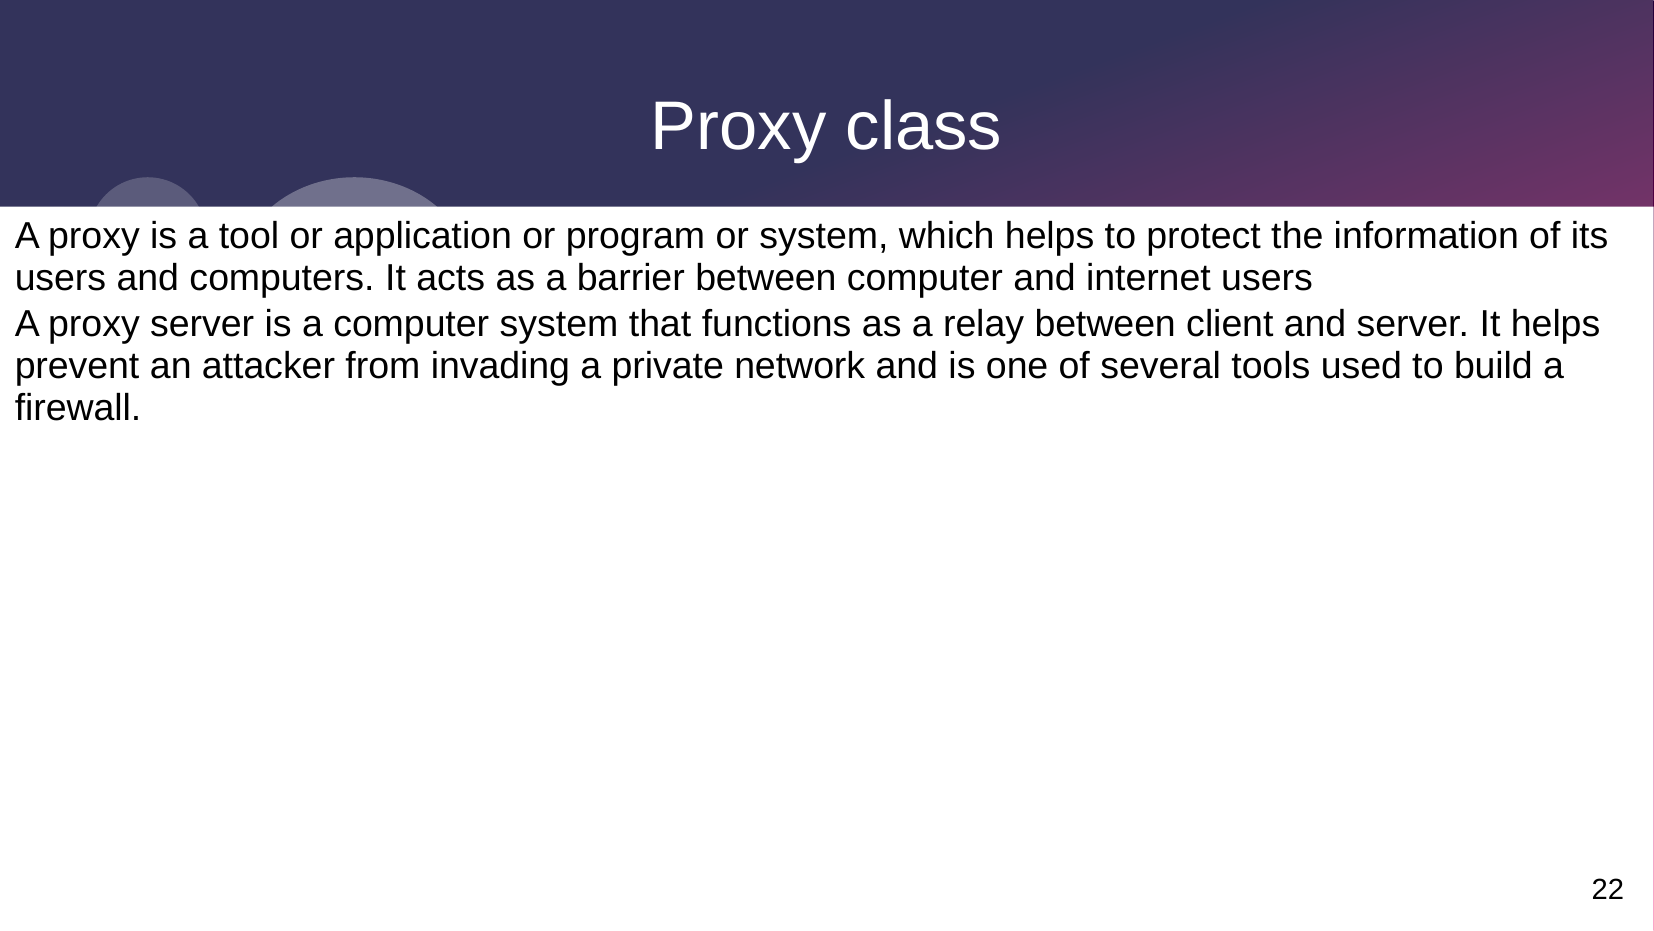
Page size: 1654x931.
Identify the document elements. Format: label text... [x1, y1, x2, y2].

title Proxy class [88, 44, 1565, 206]
text_box A proxy is a tool or application or program or system, which helps to protect the information of its users and computers. It acts as a barrier between computer and internet users [0, 206, 1654, 295]
text_box A proxy server is a computer system that functions as a relay between client and server. It helps prevent an attacker from invading a private network and is one of several tools used to build a firewall. [0, 295, 1654, 437]
